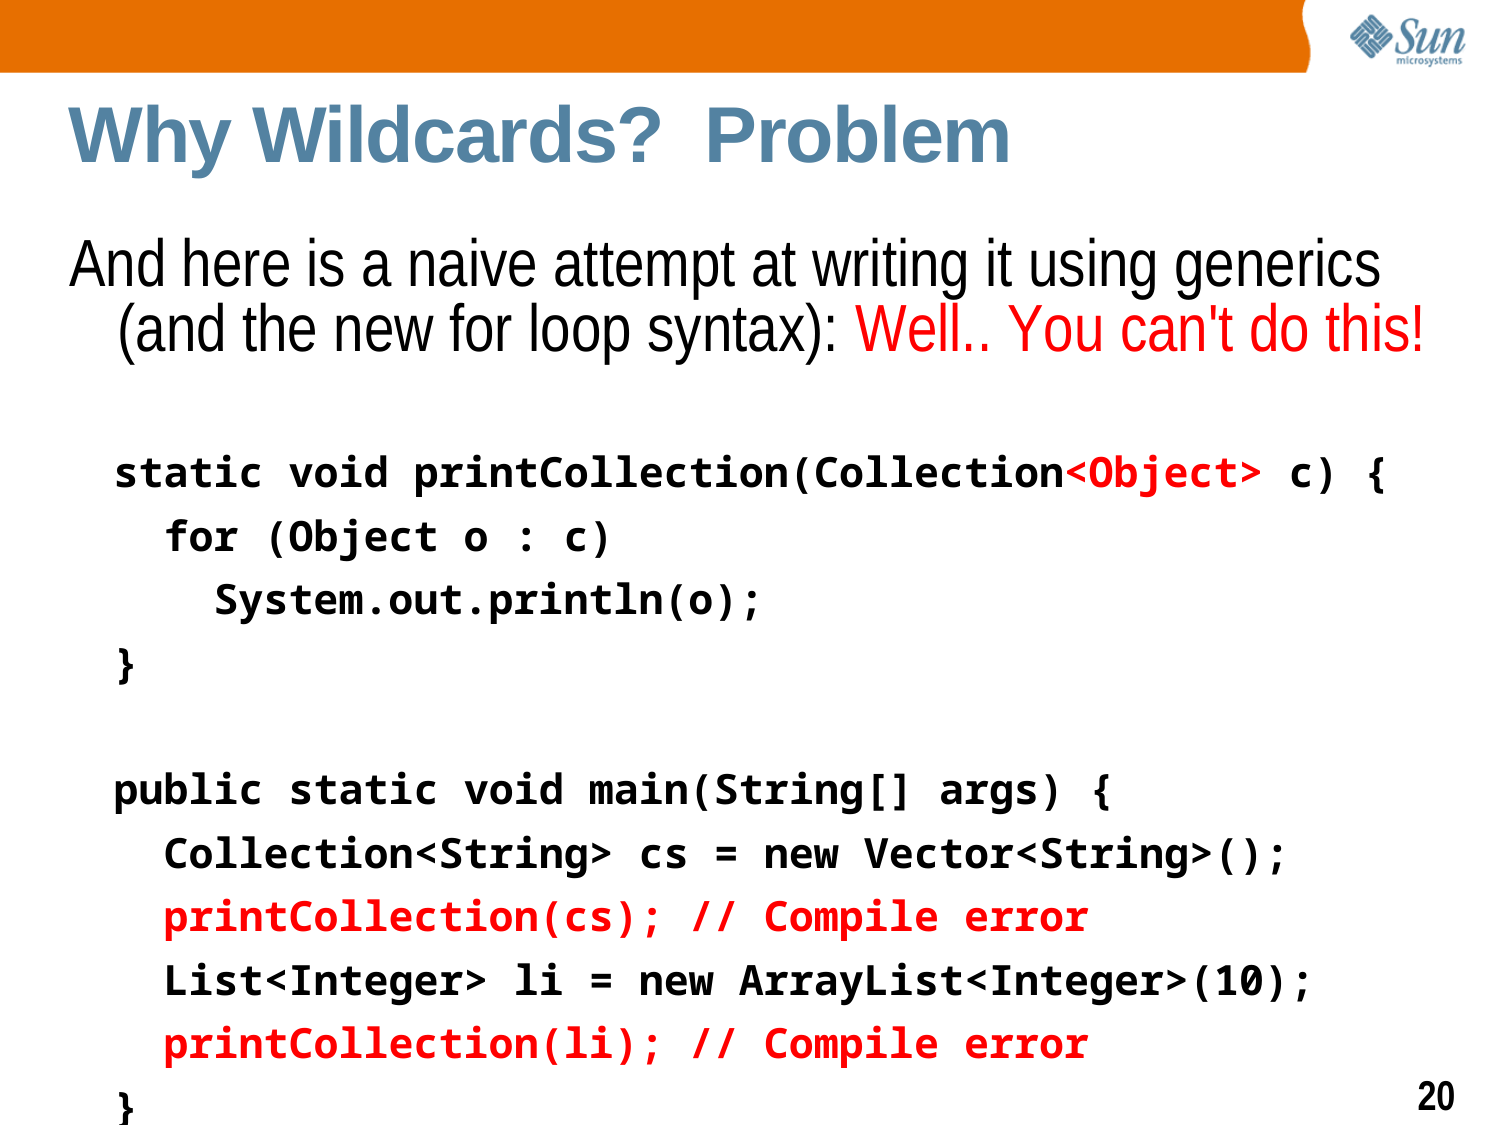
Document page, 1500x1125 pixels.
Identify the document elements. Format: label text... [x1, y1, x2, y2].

text_box static void printCollection(Collection<Object> c) { for (Object o : c) System.out.println(o); } public static void main(String[] args) { Collection<String> cs = new Vector<String>(); printCollection(cs); // Compile error List<Integer> li = new ArrayList<Integer>(10); printCollection(li); // Compile error } [113, 449, 1480, 1053]
picture [0, 0, 1500, 75]
title Why Wildcards? Problem [68, 99, 1431, 234]
list And here is a naive attempt at writing it using generics (and the new for loop syntax): Well.. You can't do this! [49, 234, 1447, 944]
